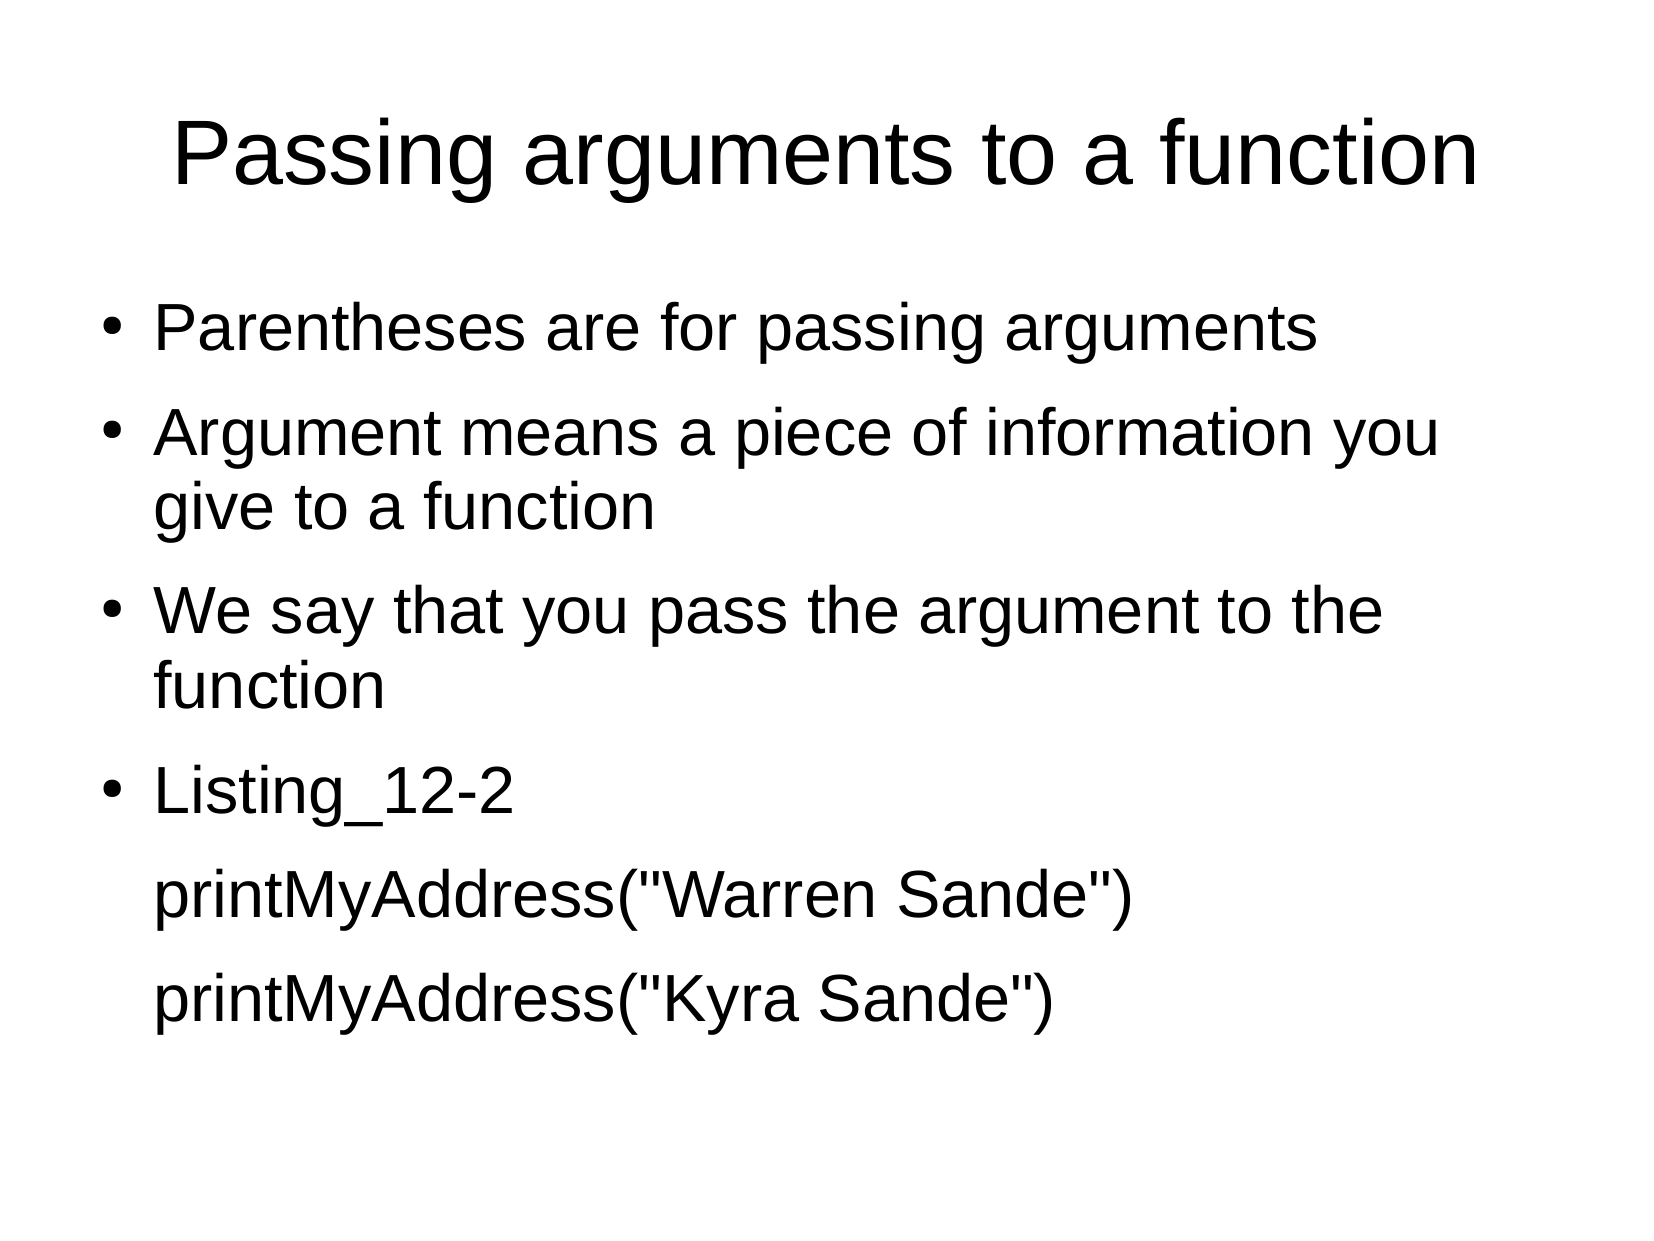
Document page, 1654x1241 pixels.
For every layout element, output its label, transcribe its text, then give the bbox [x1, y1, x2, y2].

list Parentheses are for passing arguments Argument means a piece of information you give to a function We say that you pass the argument to the function Listing_12-2 printMyAddress("Warren Sande") printMyAddress("Kyra Sande") [82, 290, 1571, 1082]
title Passing arguments to a function [82, 49, 1571, 257]
